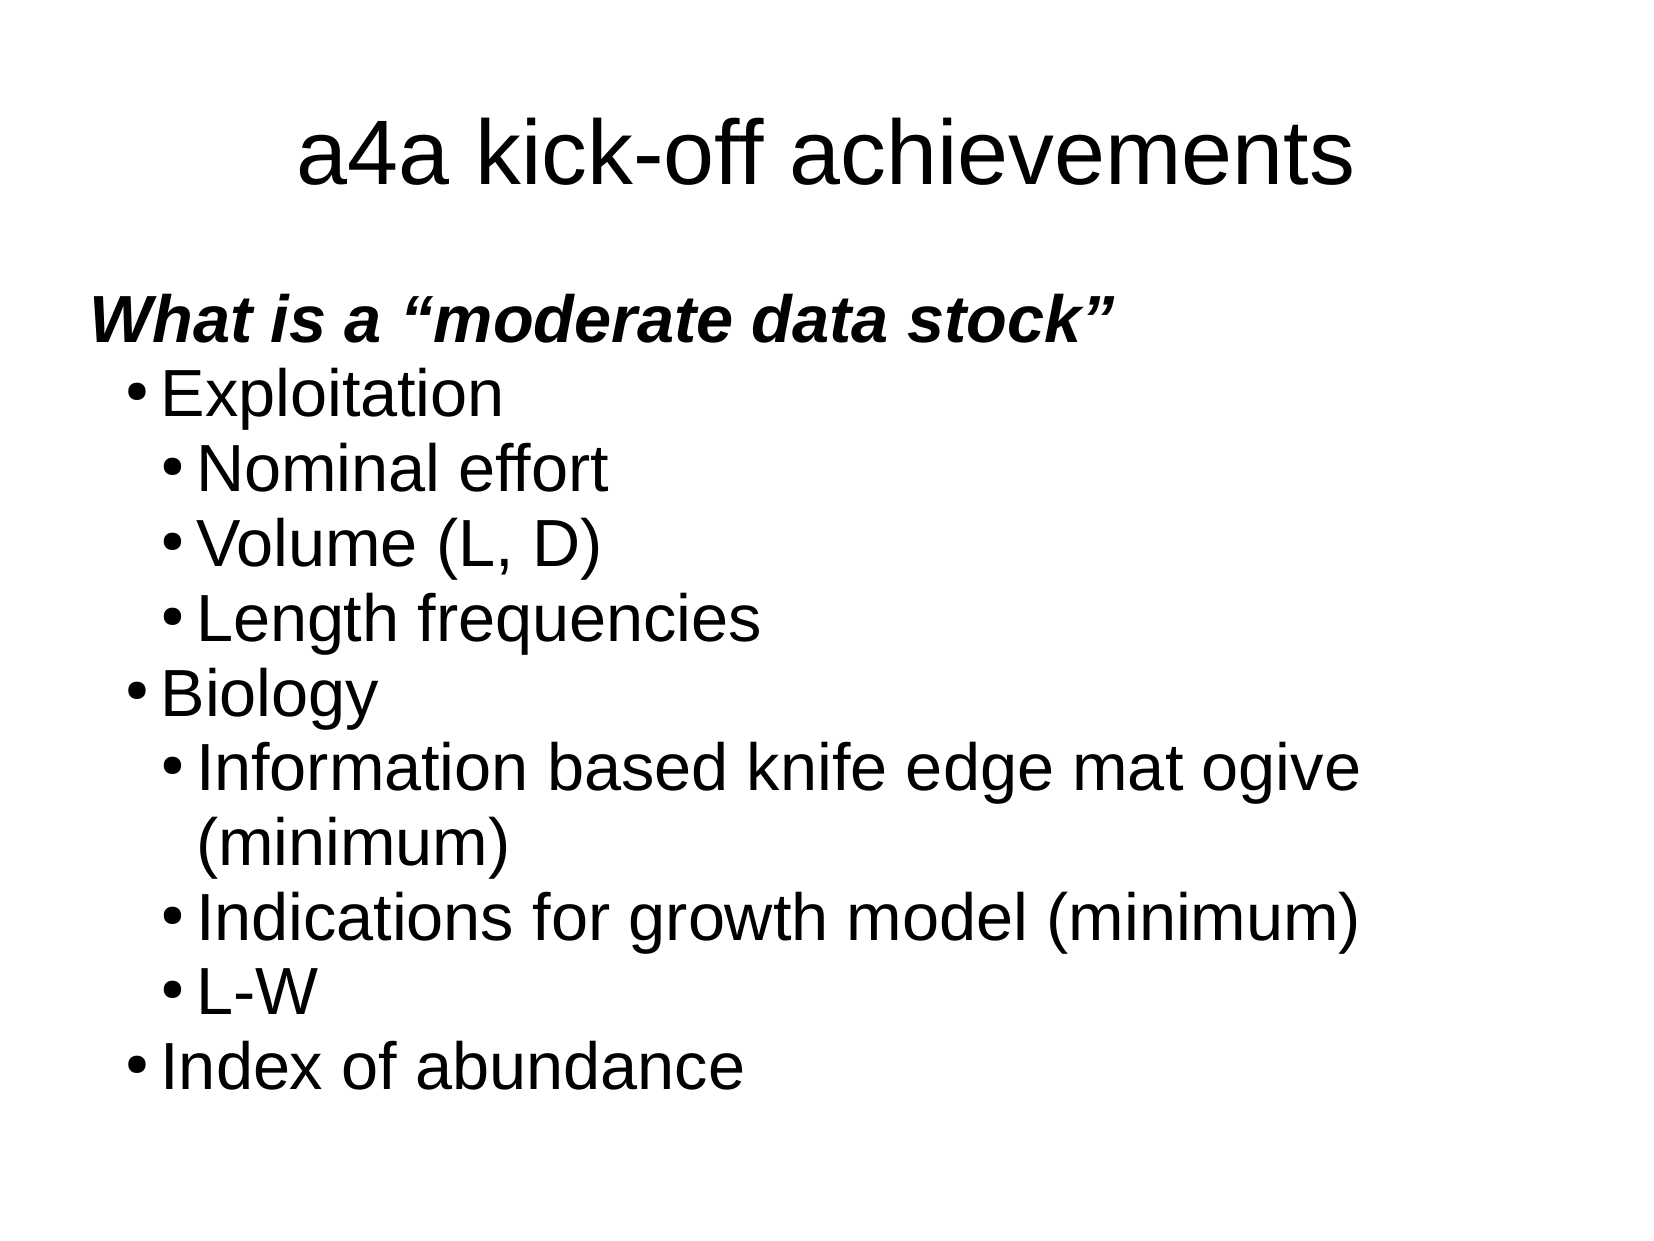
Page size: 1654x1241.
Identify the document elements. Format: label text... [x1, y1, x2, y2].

text_box What is a “moderate data stock” Exploitation Nominal effort Volume (L, D) Length frequencies Biology Information based knife edge mat ogive (minimum) Indications for growth model (minimum) L-W Index of abundance [75, 274, 1576, 1112]
title a4a kick-off achievements [82, 49, 1571, 257]
